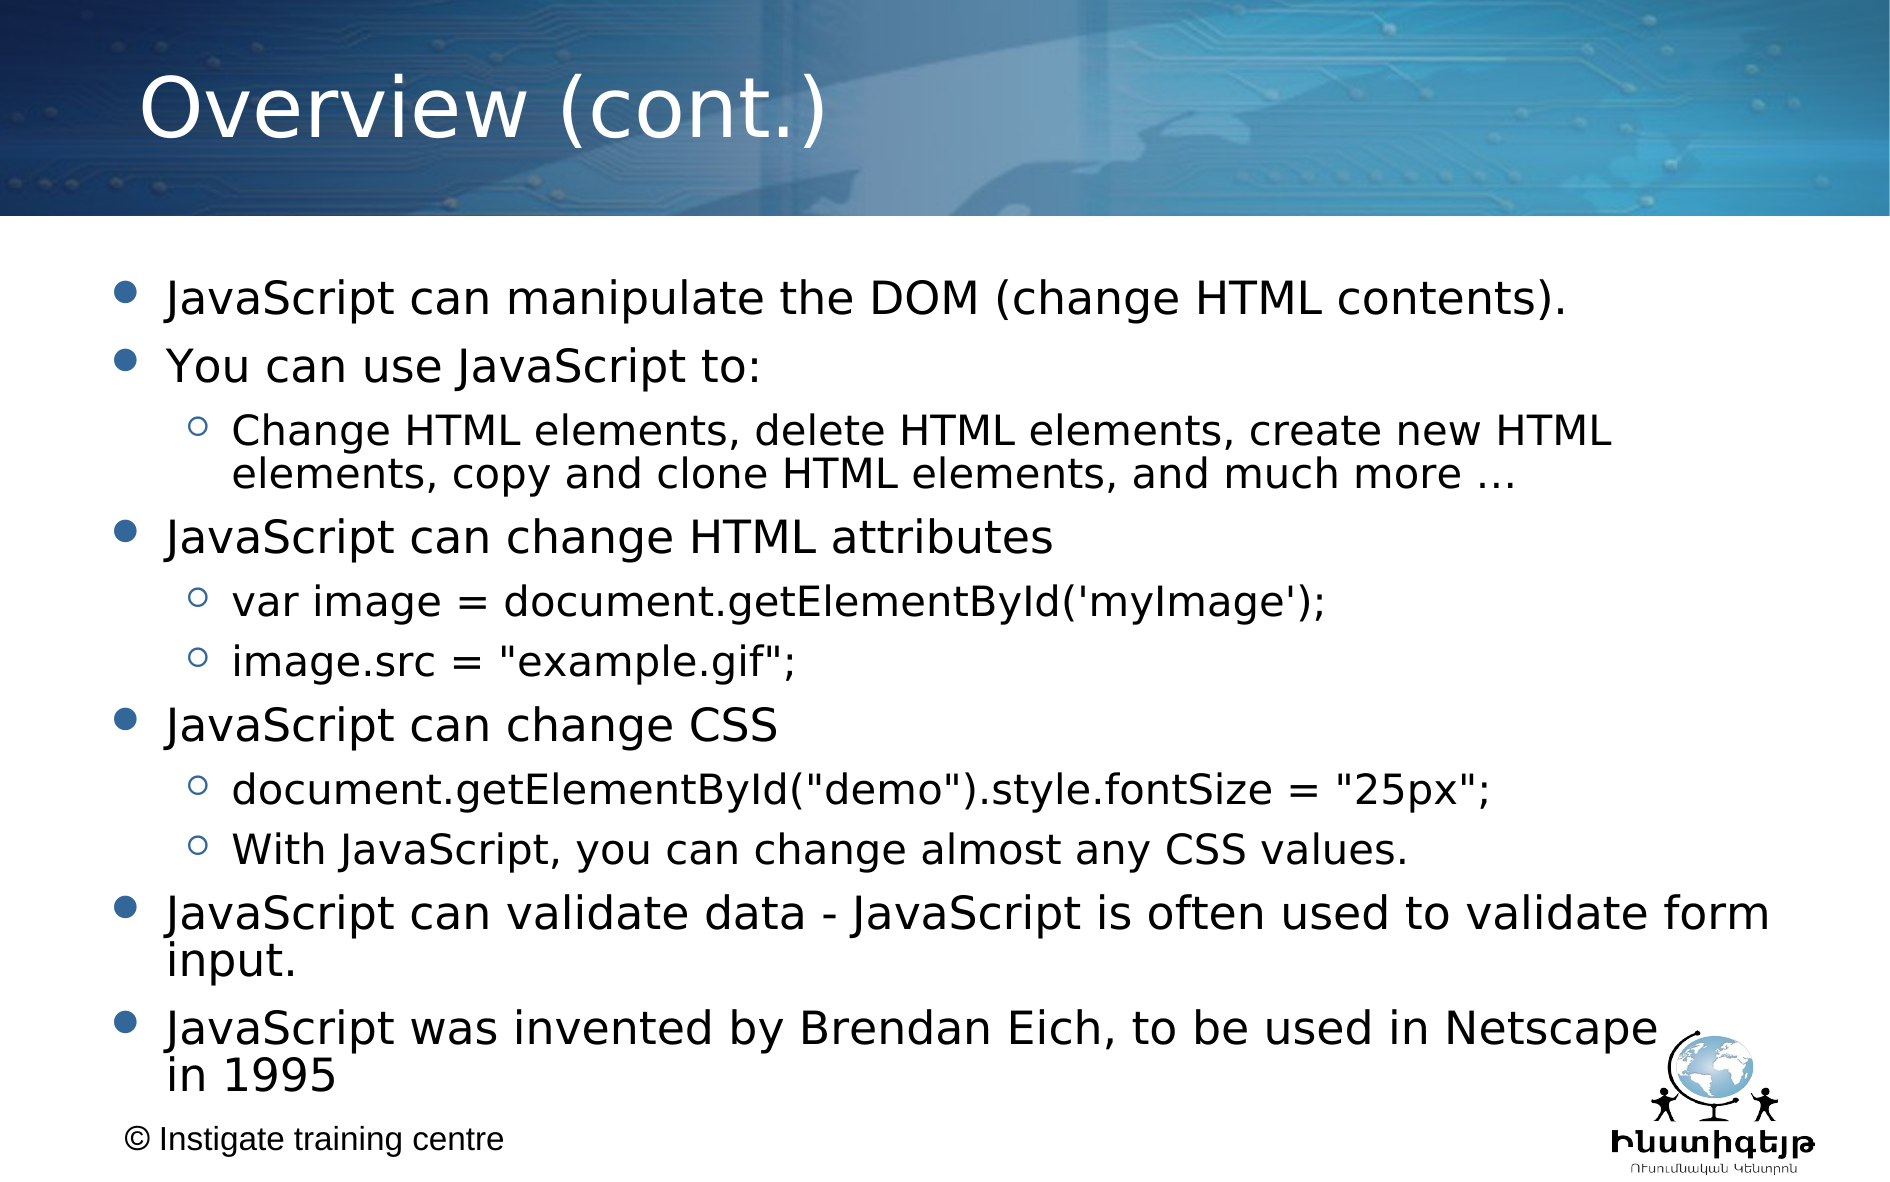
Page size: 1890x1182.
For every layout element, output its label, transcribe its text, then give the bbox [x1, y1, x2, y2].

picture [1612, 1030, 1815, 1175]
text_box Overview (cont.) [138, 82, 1801, 86]
picture [0, 0, 1890, 216]
list JavaScript can manipulate the DOM (change HTML contents). You can use JavaScript to: Change HTML elements, delete HTML elements, create new HTML elements, copy and clone HTML elements, and much more … JavaScript can change HTML attributes var image = document.getElementById('myImage'); image.src = "example.gif"; JavaScript can change CSS document.getElementById("demo").style.fontSize = "25px"; With JavaScript, you can change almost any CSS values. JavaScript can validate data - JavaScript is often used to validate form input. JavaScript was invented by Brendan Eich, to be used in Netscape in 1995 [110, 276, 1801, 304]
